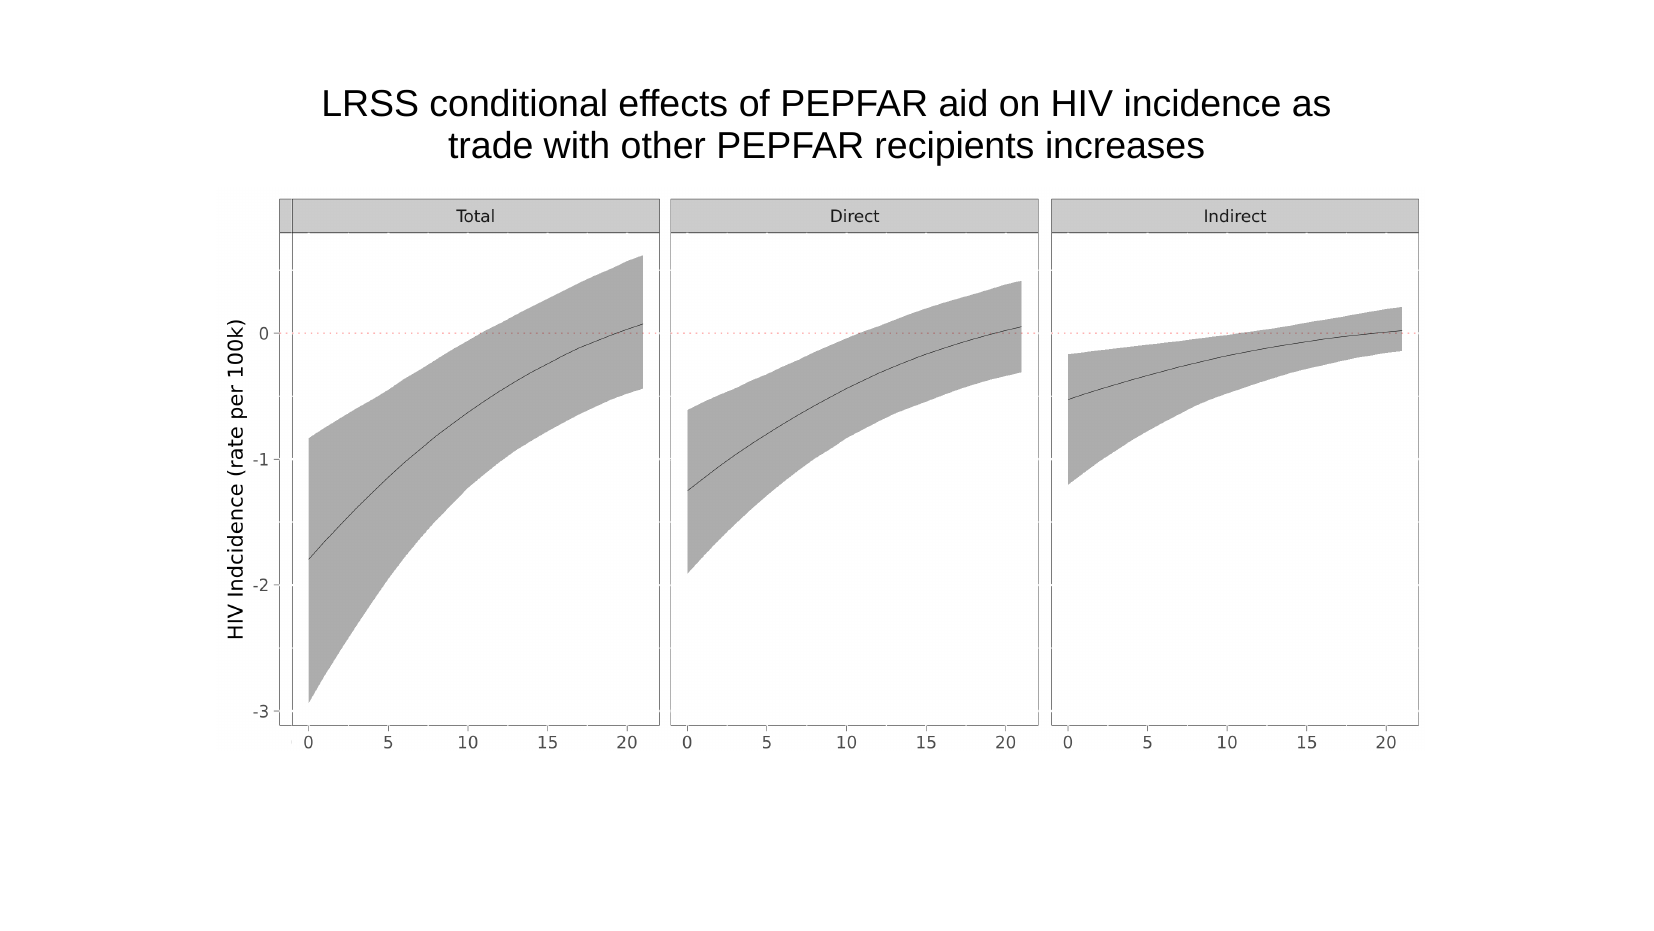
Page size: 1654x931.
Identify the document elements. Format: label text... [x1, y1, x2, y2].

text_box LRSS conditional effects of PEPFAR aid on HIV incidence as trade with other PEPFAR recipients increases [264, 75, 1390, 174]
picture [216, 187, 1426, 751]
